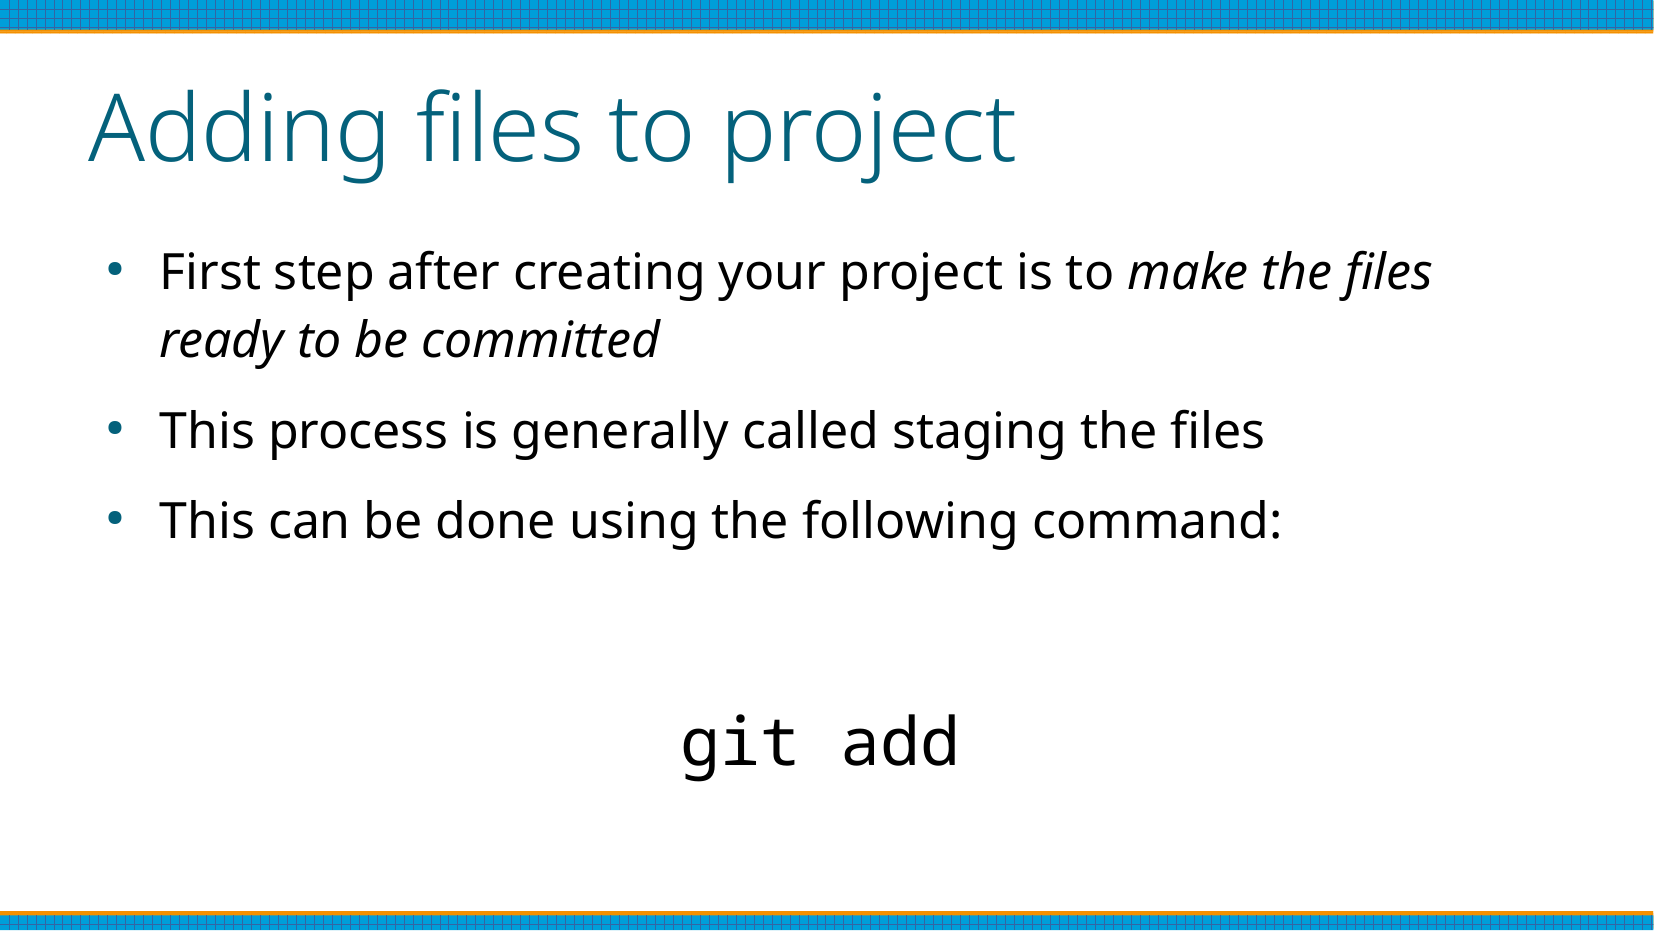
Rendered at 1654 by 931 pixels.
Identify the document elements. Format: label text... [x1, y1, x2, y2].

title Adding files to project [88, 44, 1565, 207]
text_box git add [675, 691, 976, 788]
list First step after creating your project is to make the files ready to be committed This process is generally called staging the files This can be done using the following command: [88, 236, 1565, 563]
